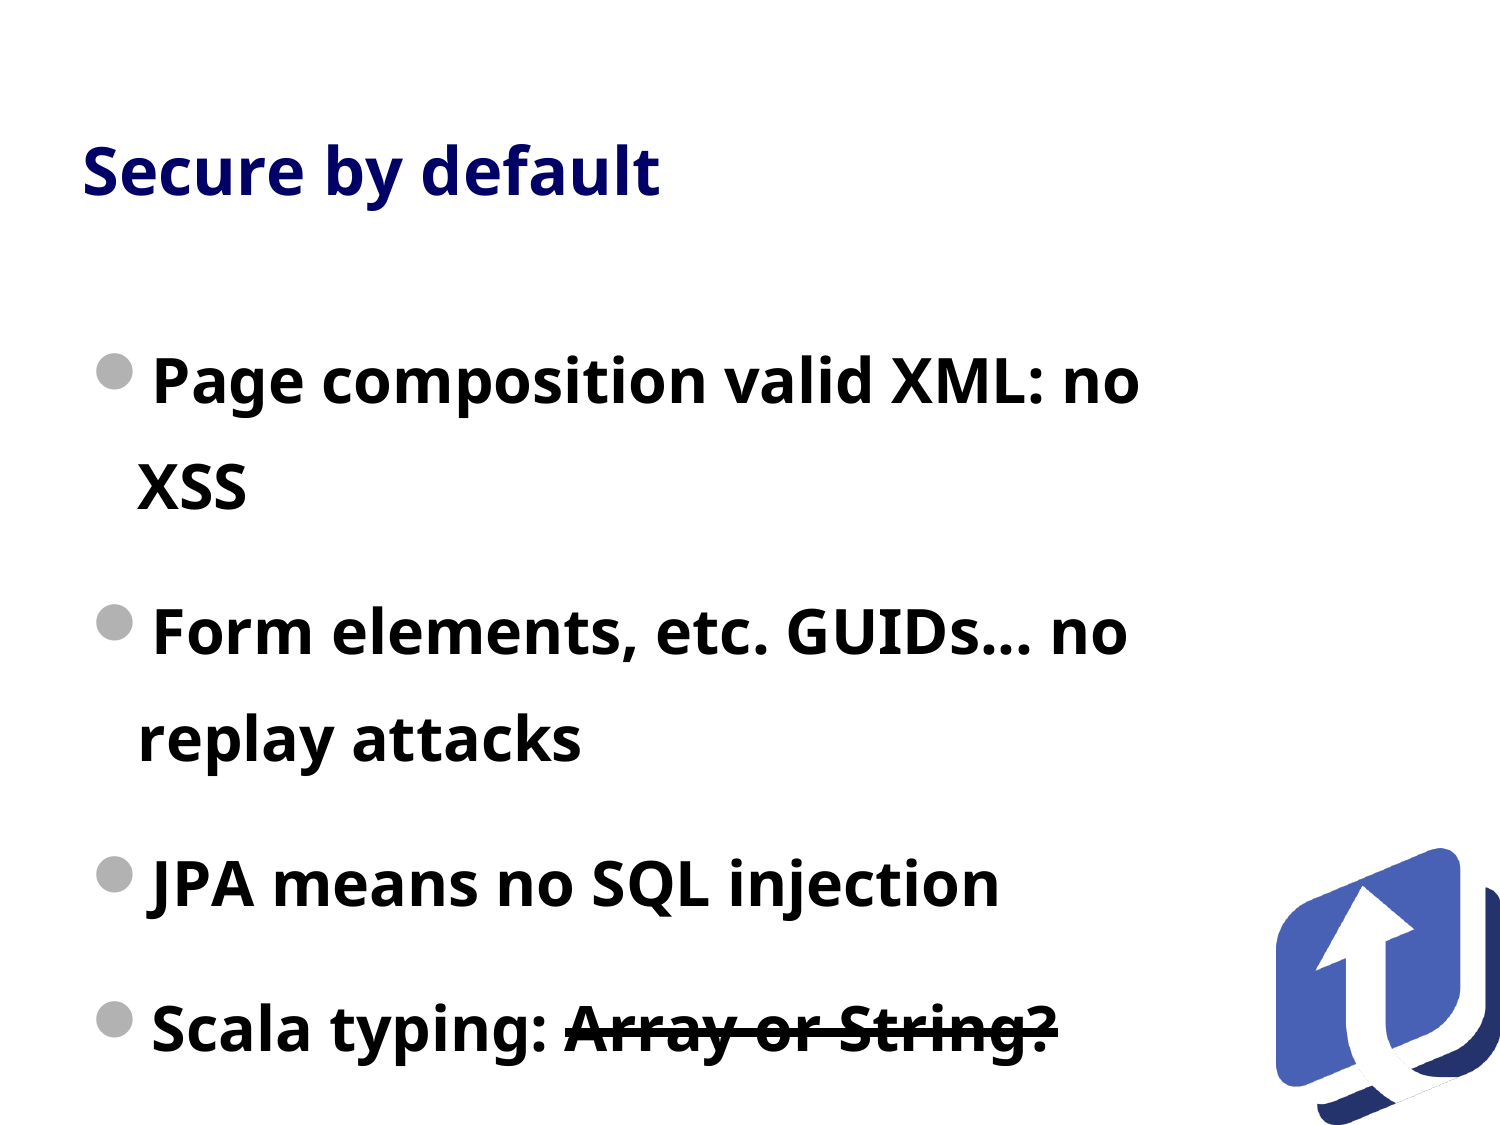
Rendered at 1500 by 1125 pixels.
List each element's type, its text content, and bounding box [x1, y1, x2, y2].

list Page composition valid XML: no XSS Form elements, etc. GUIDs... no replay attacks JPA means no SQL injection Scala typing: Array or String? [74, 307, 1273, 1085]
picture [1276, 848, 1500, 1125]
title Secure by default [74, 97, 1423, 242]
